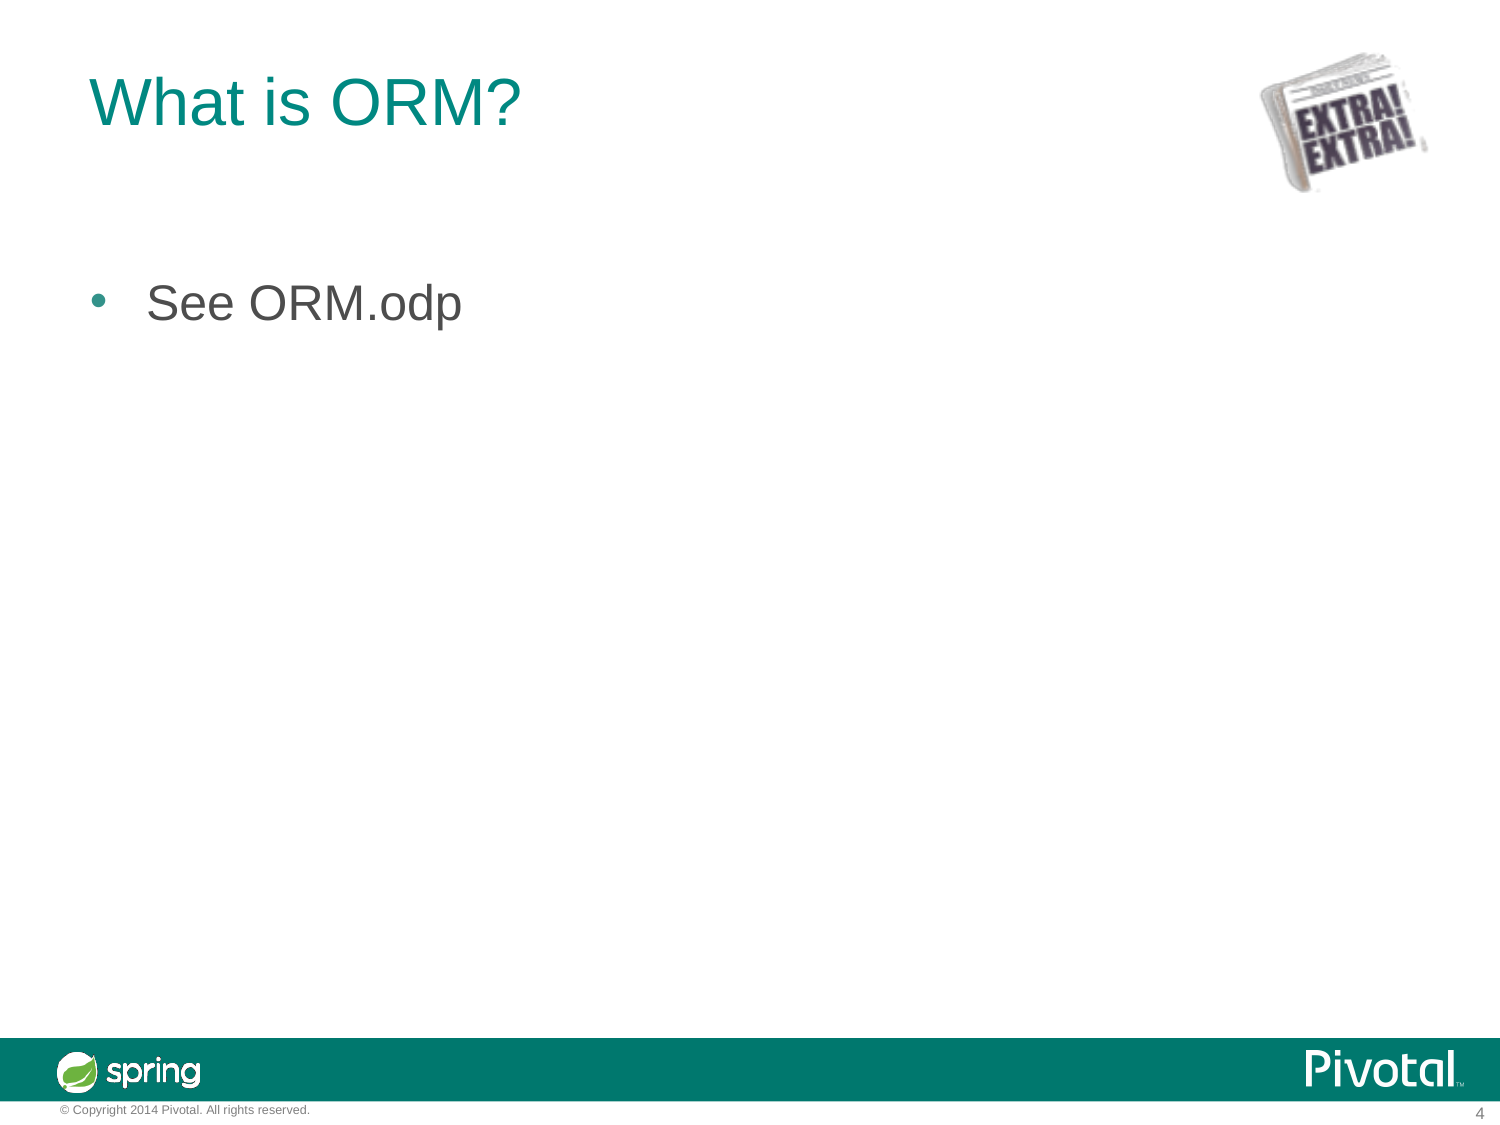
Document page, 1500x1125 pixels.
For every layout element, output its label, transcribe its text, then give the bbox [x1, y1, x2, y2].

picture [1306, 1050, 1464, 1087]
picture [1252, 45, 1441, 196]
list See ORM.odp [75, 262, 1426, 1006]
picture [32, 1041, 210, 1103]
title What is ORM? [75, 45, 1426, 233]
